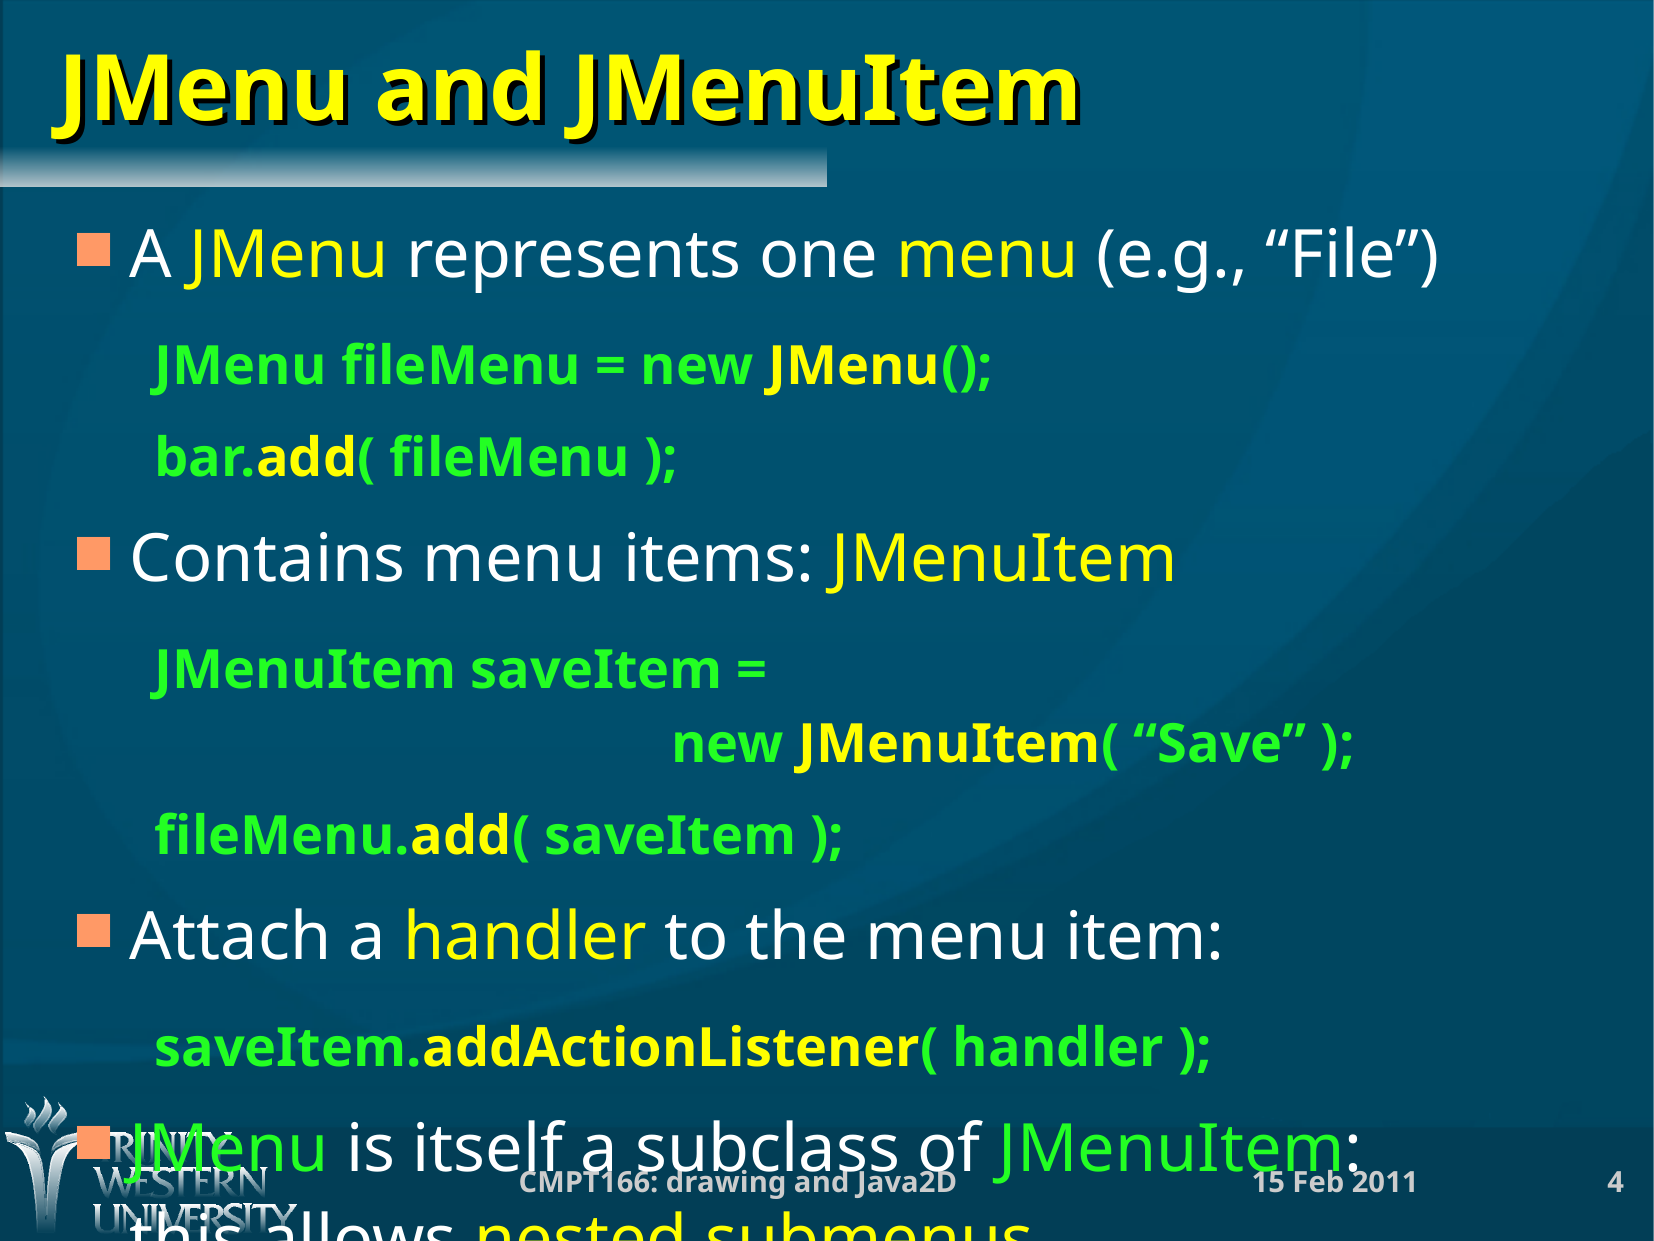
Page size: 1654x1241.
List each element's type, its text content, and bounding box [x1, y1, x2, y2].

picture [38, 1227, 54, 1232]
title JMenu and JMenuItem [59, 19, 1595, 148]
list A JMenu represents one menu (e.g., “File”) JMenu fileMenu = new JMenu(); bar.add( fileMenu ); Contains menu items: JMenuItem JMenuItem saveItem = new JMenuItem( “Save” ); fileMenu.add( saveItem ); Attach a handler to the menu item: saveItem.addActionListener( handler ); JMenu is itself a subclass of JMenuItem: this allows nested submenus [59, 206, 1625, 1151]
title Drawing text [0, 154, 827, 158]
